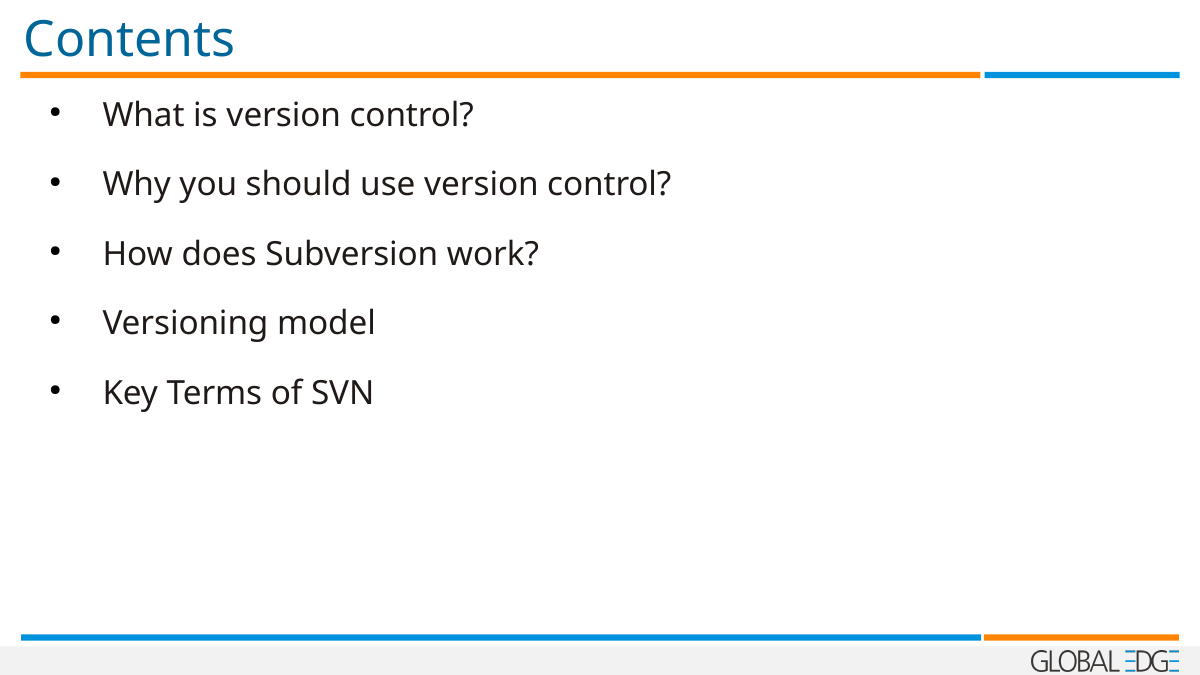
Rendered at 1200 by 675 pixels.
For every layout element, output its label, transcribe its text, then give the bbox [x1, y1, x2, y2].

title Contents [12, 9, 1088, 63]
list What is version control? Why you should use version control? How does Subversion work? Versioning model Key Terms of SVN [20, 87, 1179, 628]
picture [1031, 650, 1179, 672]
